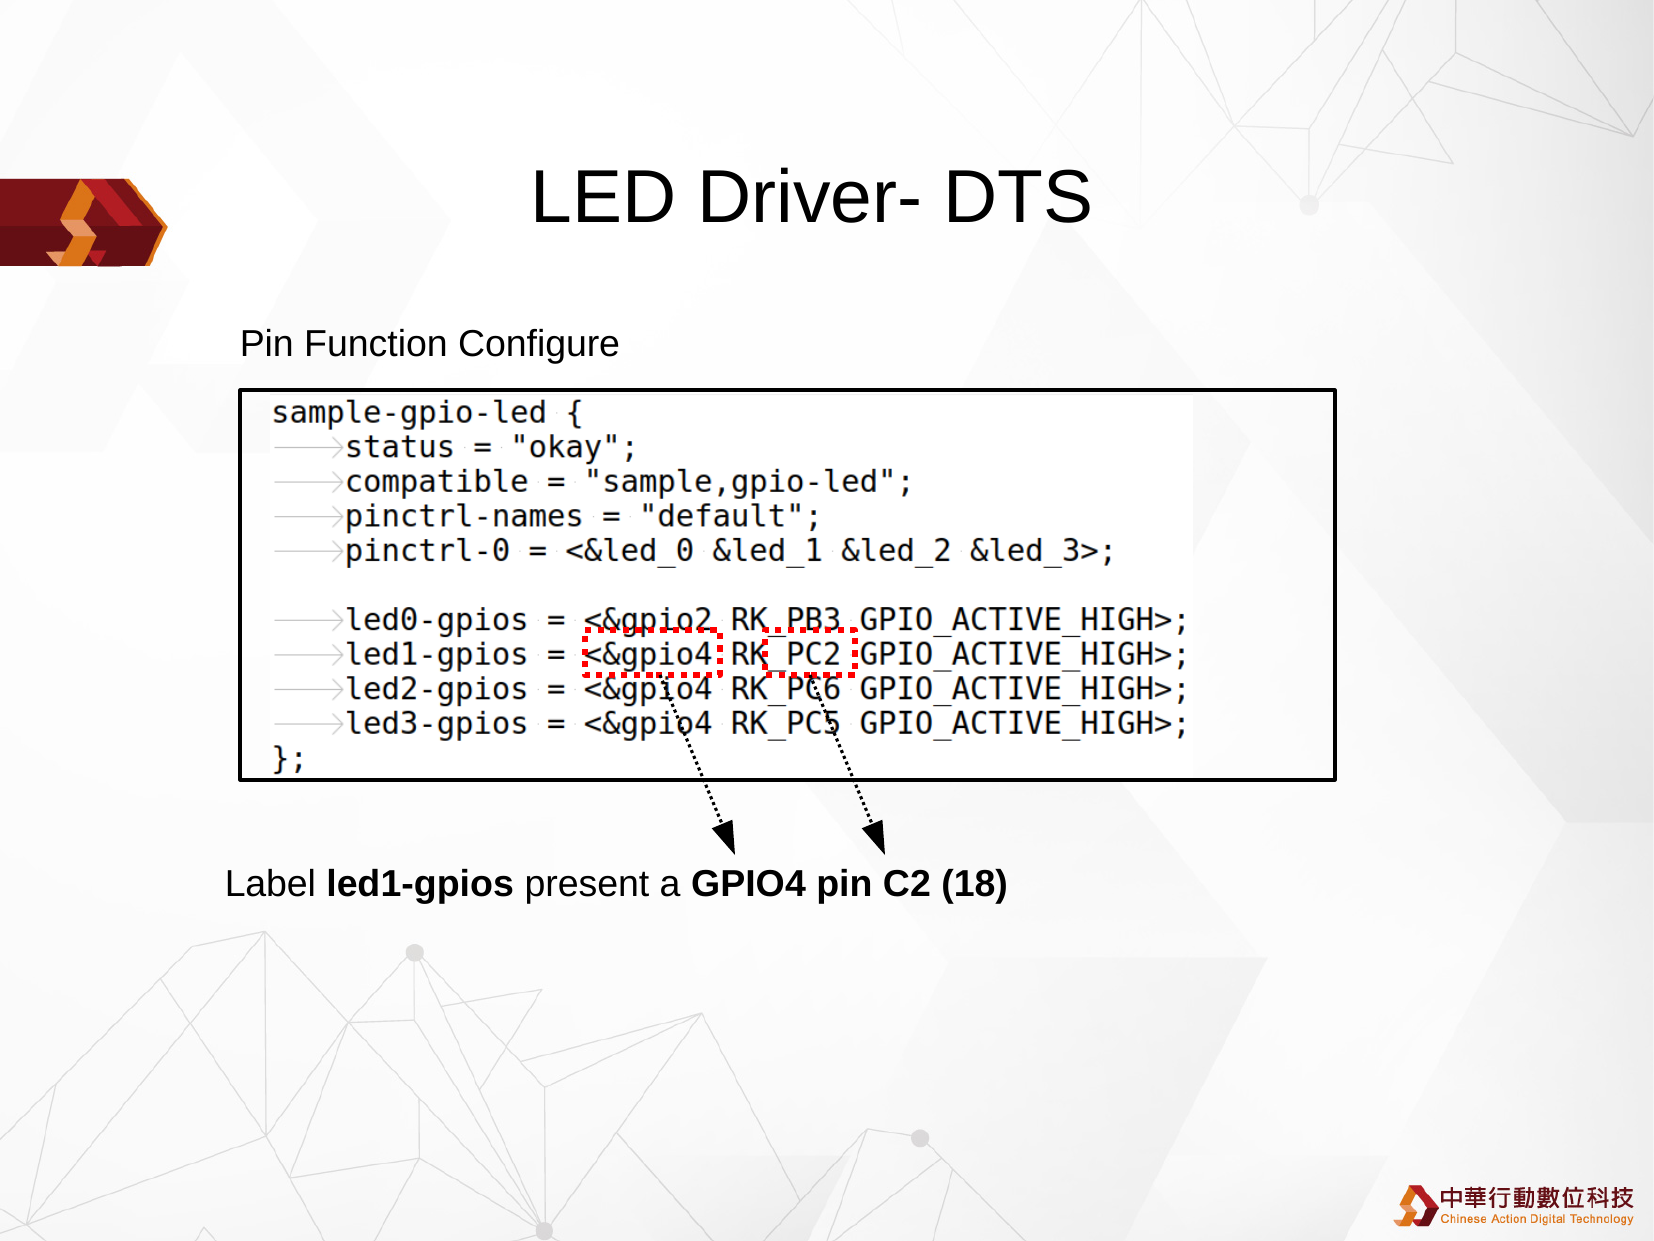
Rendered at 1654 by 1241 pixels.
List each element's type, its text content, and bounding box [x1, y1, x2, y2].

text_box Label led1-gpios present a GPIO4 pin C2 (18) [210, 855, 1081, 912]
title LED Driver- DTS [118, 112, 1506, 281]
picture [0, 0, 1654, 1241]
text_box Pin Function Configure [225, 315, 646, 372]
